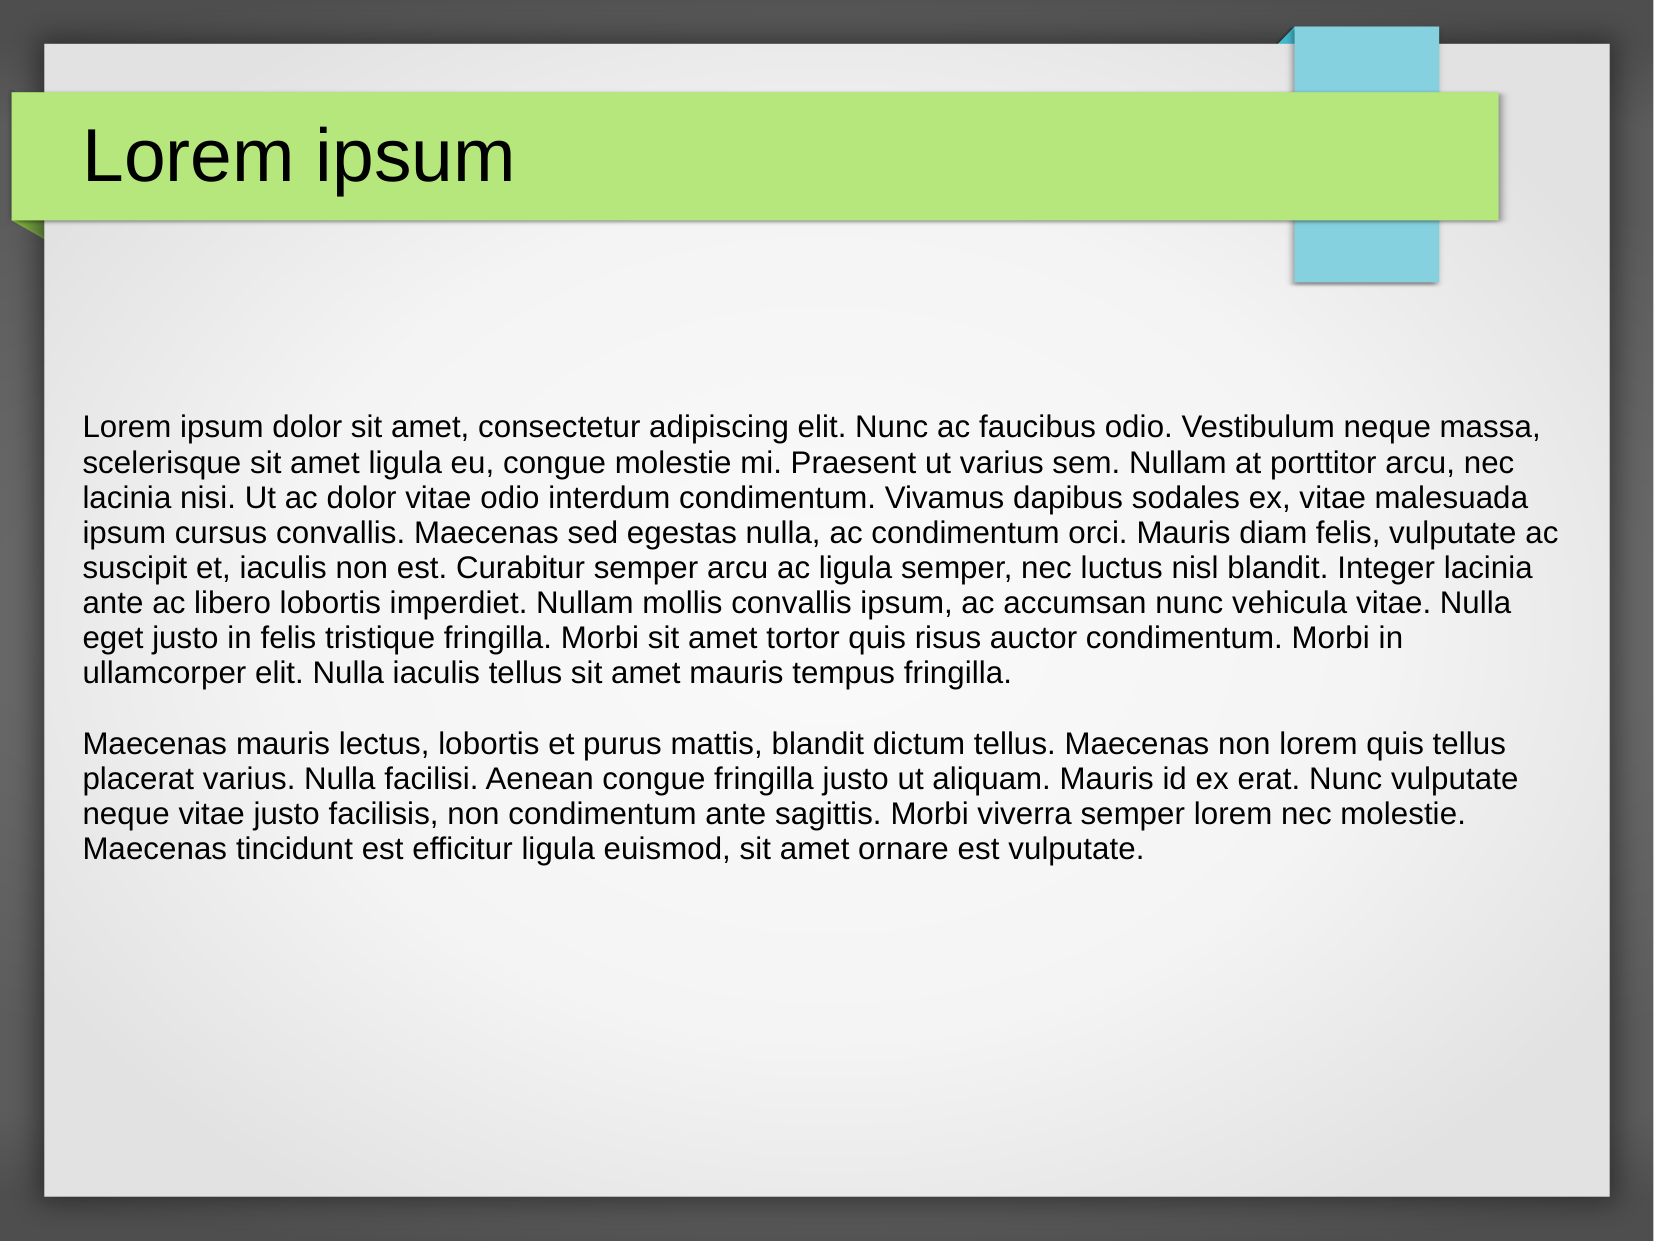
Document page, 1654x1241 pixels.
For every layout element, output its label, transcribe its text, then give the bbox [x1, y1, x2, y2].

title Lorem ipsum [82, 94, 1264, 213]
subtitle Lorem ipsum dolor sit amet, consectetur adipiscing elit. Nunc ac faucibus odio. Vestibulum neque massa, scelerisque sit amet ligula eu, congue molestie mi. Praesent ut varius sem. Nullam at porttitor arcu, nec lacinia nisi. Ut ac dolor vitae odio interdum condimentum. Vivamus dapibus sodales ex, vitae malesuada ipsum cursus convallis. Maecenas sed egestas nulla, ac condimentum orci. Mauris diam felis, vulputate ac suscipit et, iaculis non est. Curabitur semper arcu ac ligula semper, nec luctus nisl blandit. Integer lacinia ante ac libero lobortis imperdiet. Nullam mollis convallis ipsum, ac accumsan nunc vehicula vitae. Nulla eget justo in felis tristique fringilla. Morbi sit amet tortor quis risus auctor condimentum. Morbi in ullamcorper elit. Nulla iaculis tellus sit amet mauris tempus fringilla. Maecenas mauris lectus, lobortis et purus mattis, blandit dictum tellus. Maecenas non lorem quis tellus placerat varius. Nulla facilisi. Aenean congue fringilla justo ut aliquam. Mauris id ex erat. Nunc vulputate neque vitae justo facilisis, non condimentum ante sagittis. Morbi viverra semper lorem nec molestie. Maecenas tincidunt est efficitur ligula euismod, sit amet ornare est vulputate. [82, 295, 1571, 1015]
picture [0, 0, 1654, 1241]
